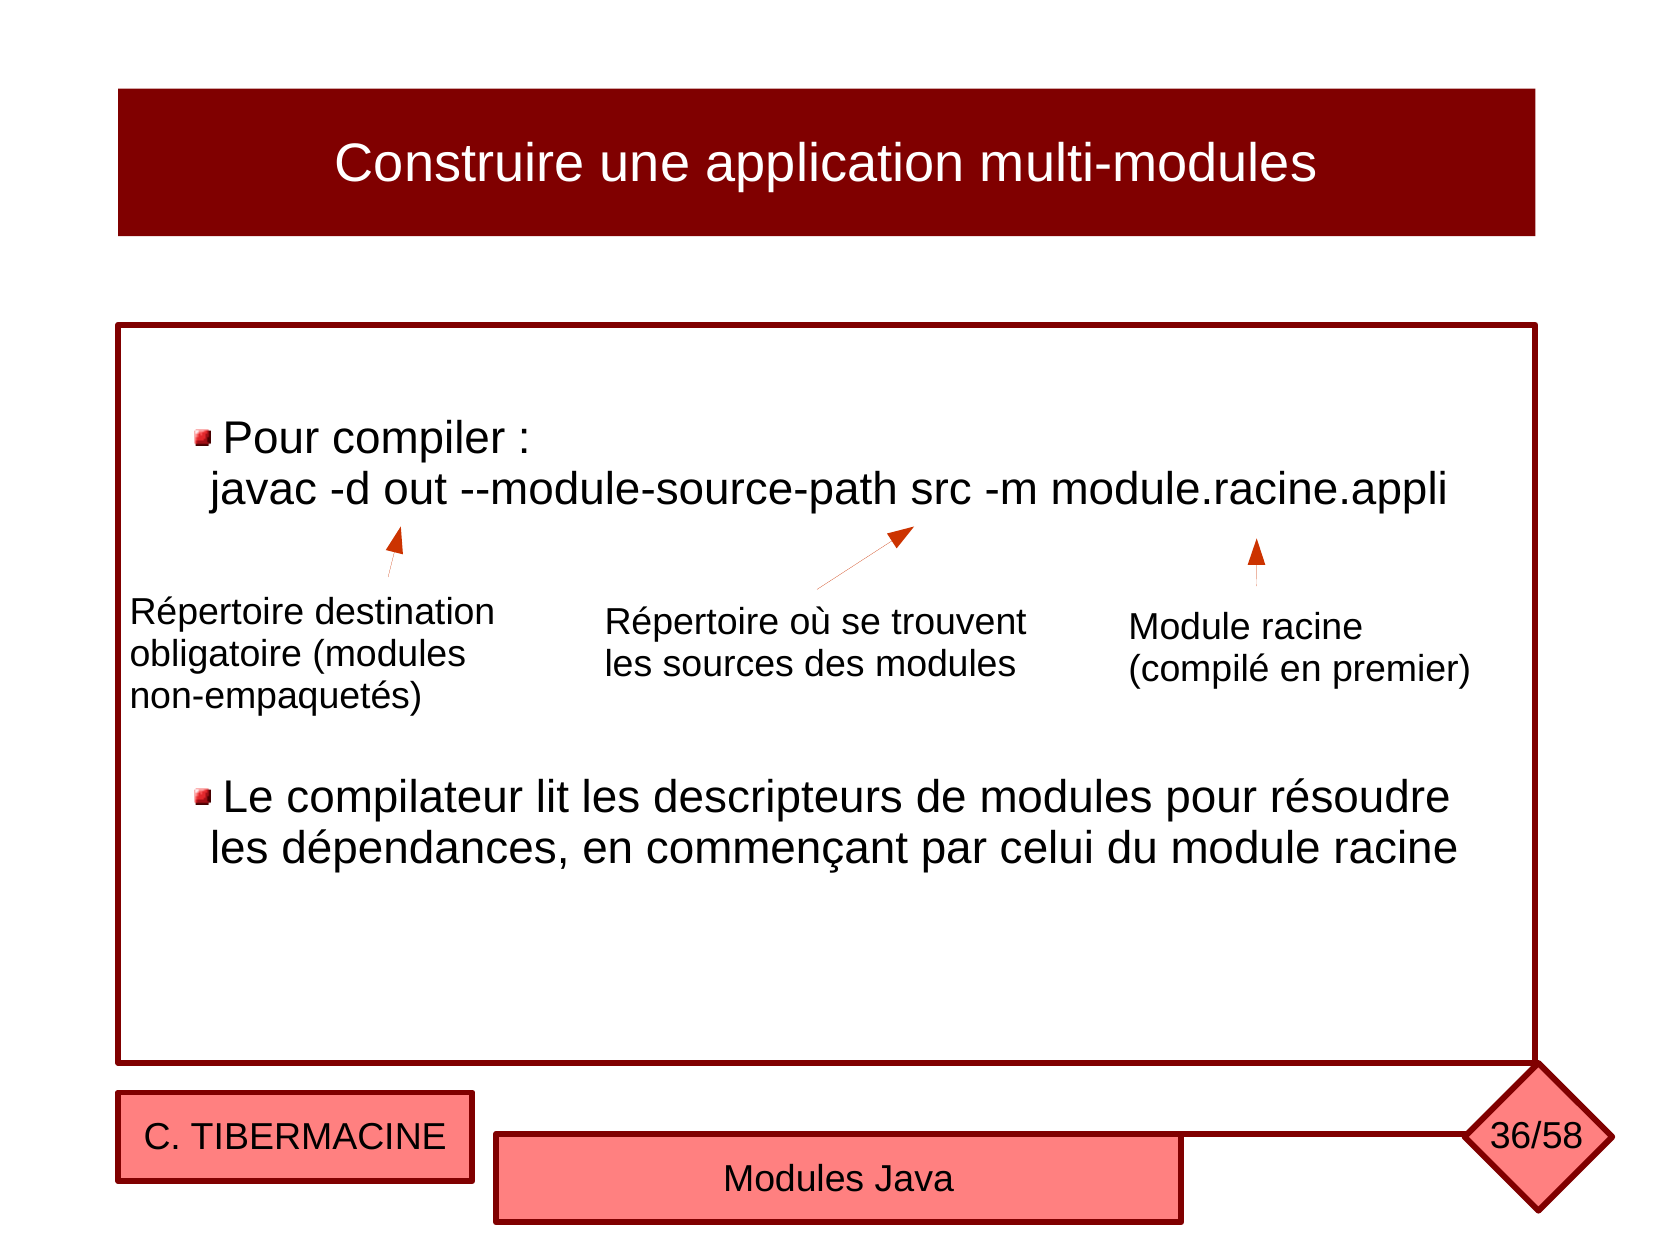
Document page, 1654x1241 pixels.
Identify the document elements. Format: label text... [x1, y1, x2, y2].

text_box Répertoire où se trouvent les sources des modules [589, 593, 1042, 693]
text_box [1464, 1126, 1475, 1148]
text_box Pour compiler : javac -d out --module-source-path src -m module.racine.appli Le compilateur lit les descripteurs de modules pour résoudre les dépendances, en commençant par celui du module racine [118, 324, 1536, 1063]
text_box Répertoire destination obligatoire (modules non-empaquetés) [114, 582, 511, 724]
text_box Module racine (compilé en premier) [1113, 597, 1487, 697]
text_box [1494, 1062, 1583, 1107]
picture [194, 429, 211, 446]
text_box C. TIBERMACINE [118, 1092, 473, 1182]
picture [194, 788, 211, 805]
text_box [1491, 1164, 1586, 1211]
text_box Construire une application multi-modules [118, 88, 1536, 237]
text_box <numéro>/58 [1475, 1107, 1654, 1164]
text_box Modules Java [496, 1133, 1182, 1223]
